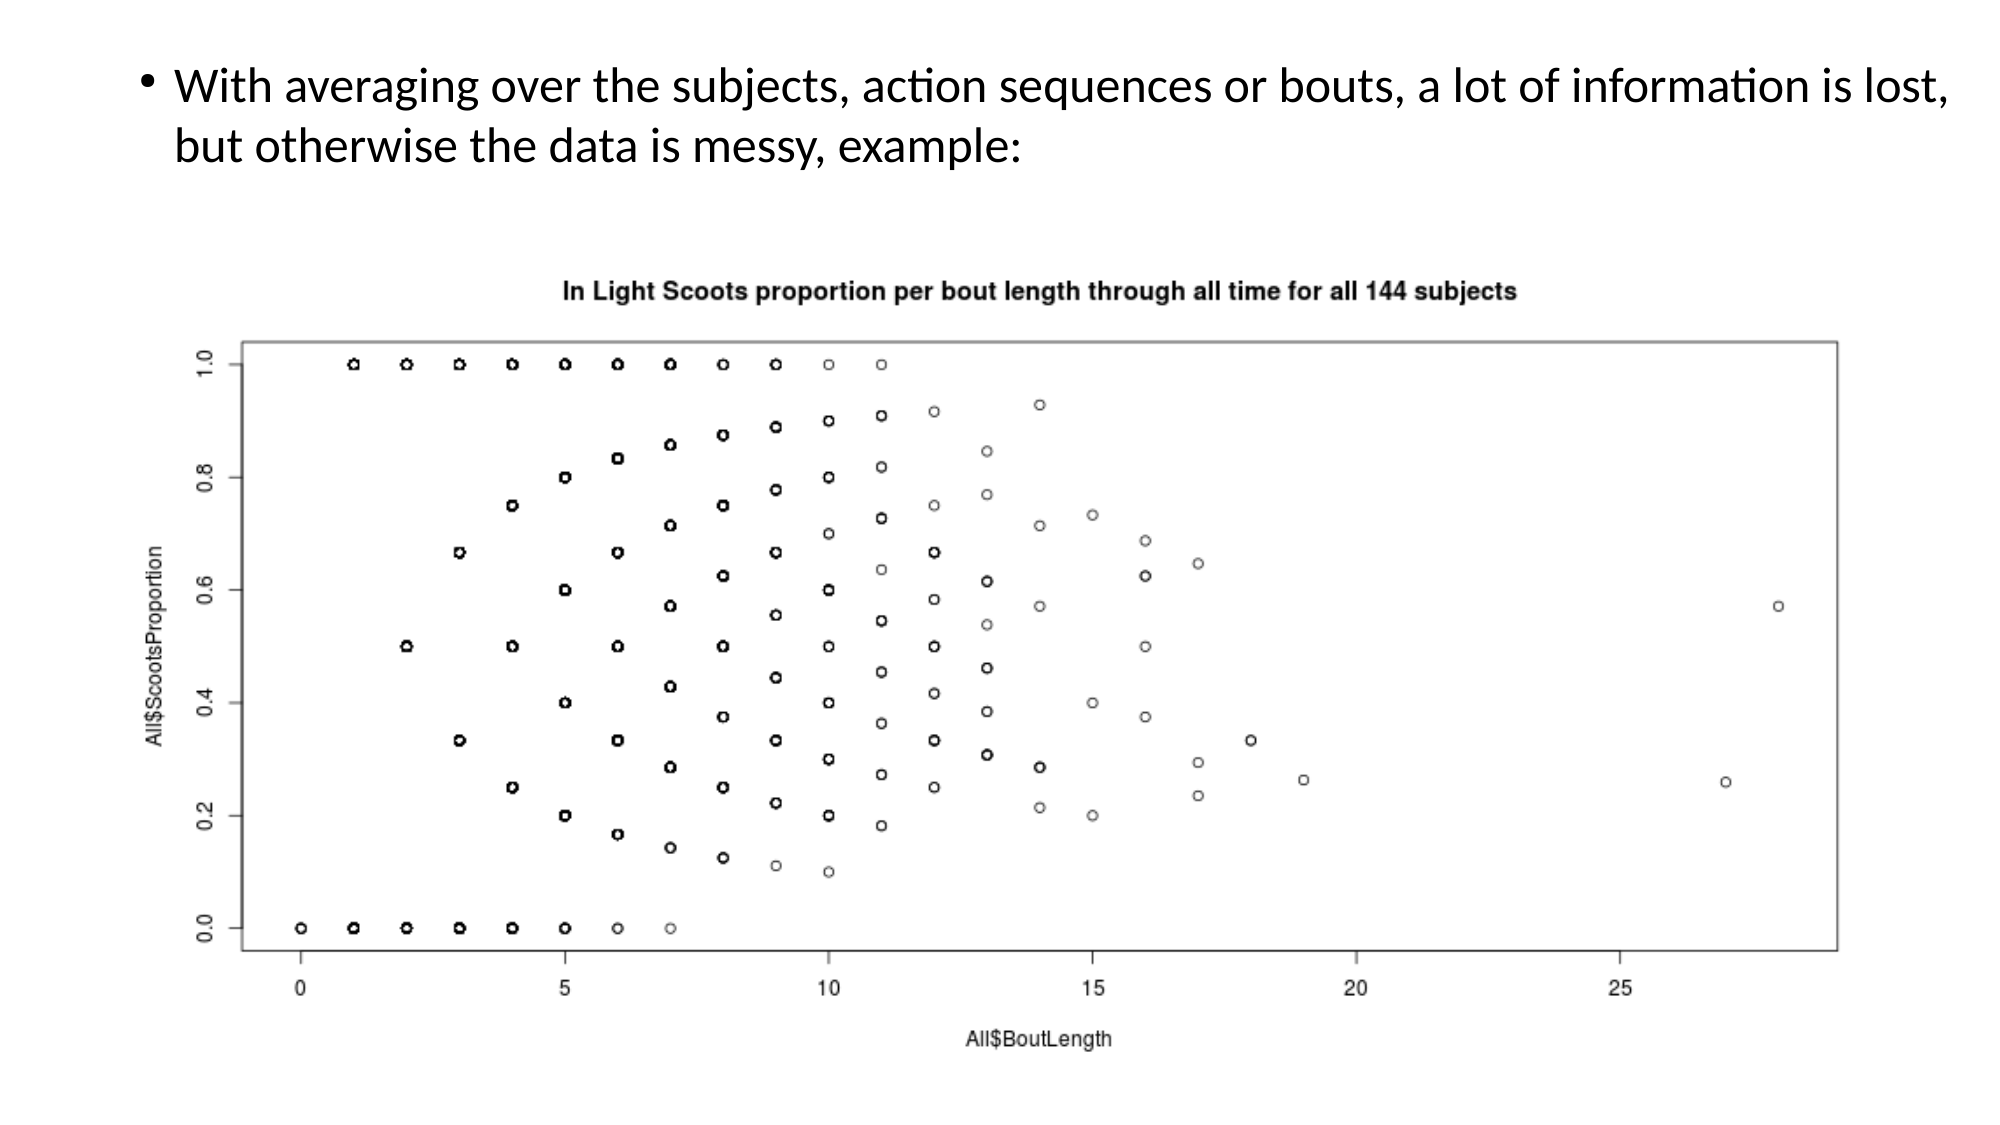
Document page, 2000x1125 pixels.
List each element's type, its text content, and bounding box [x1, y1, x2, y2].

text_box With averaging over the subjects, action sequences or bouts, a lot of information is lost, but otherwise the data is messy, example: [0, 0, 2000, 946]
picture [139, 239, 1891, 1081]
